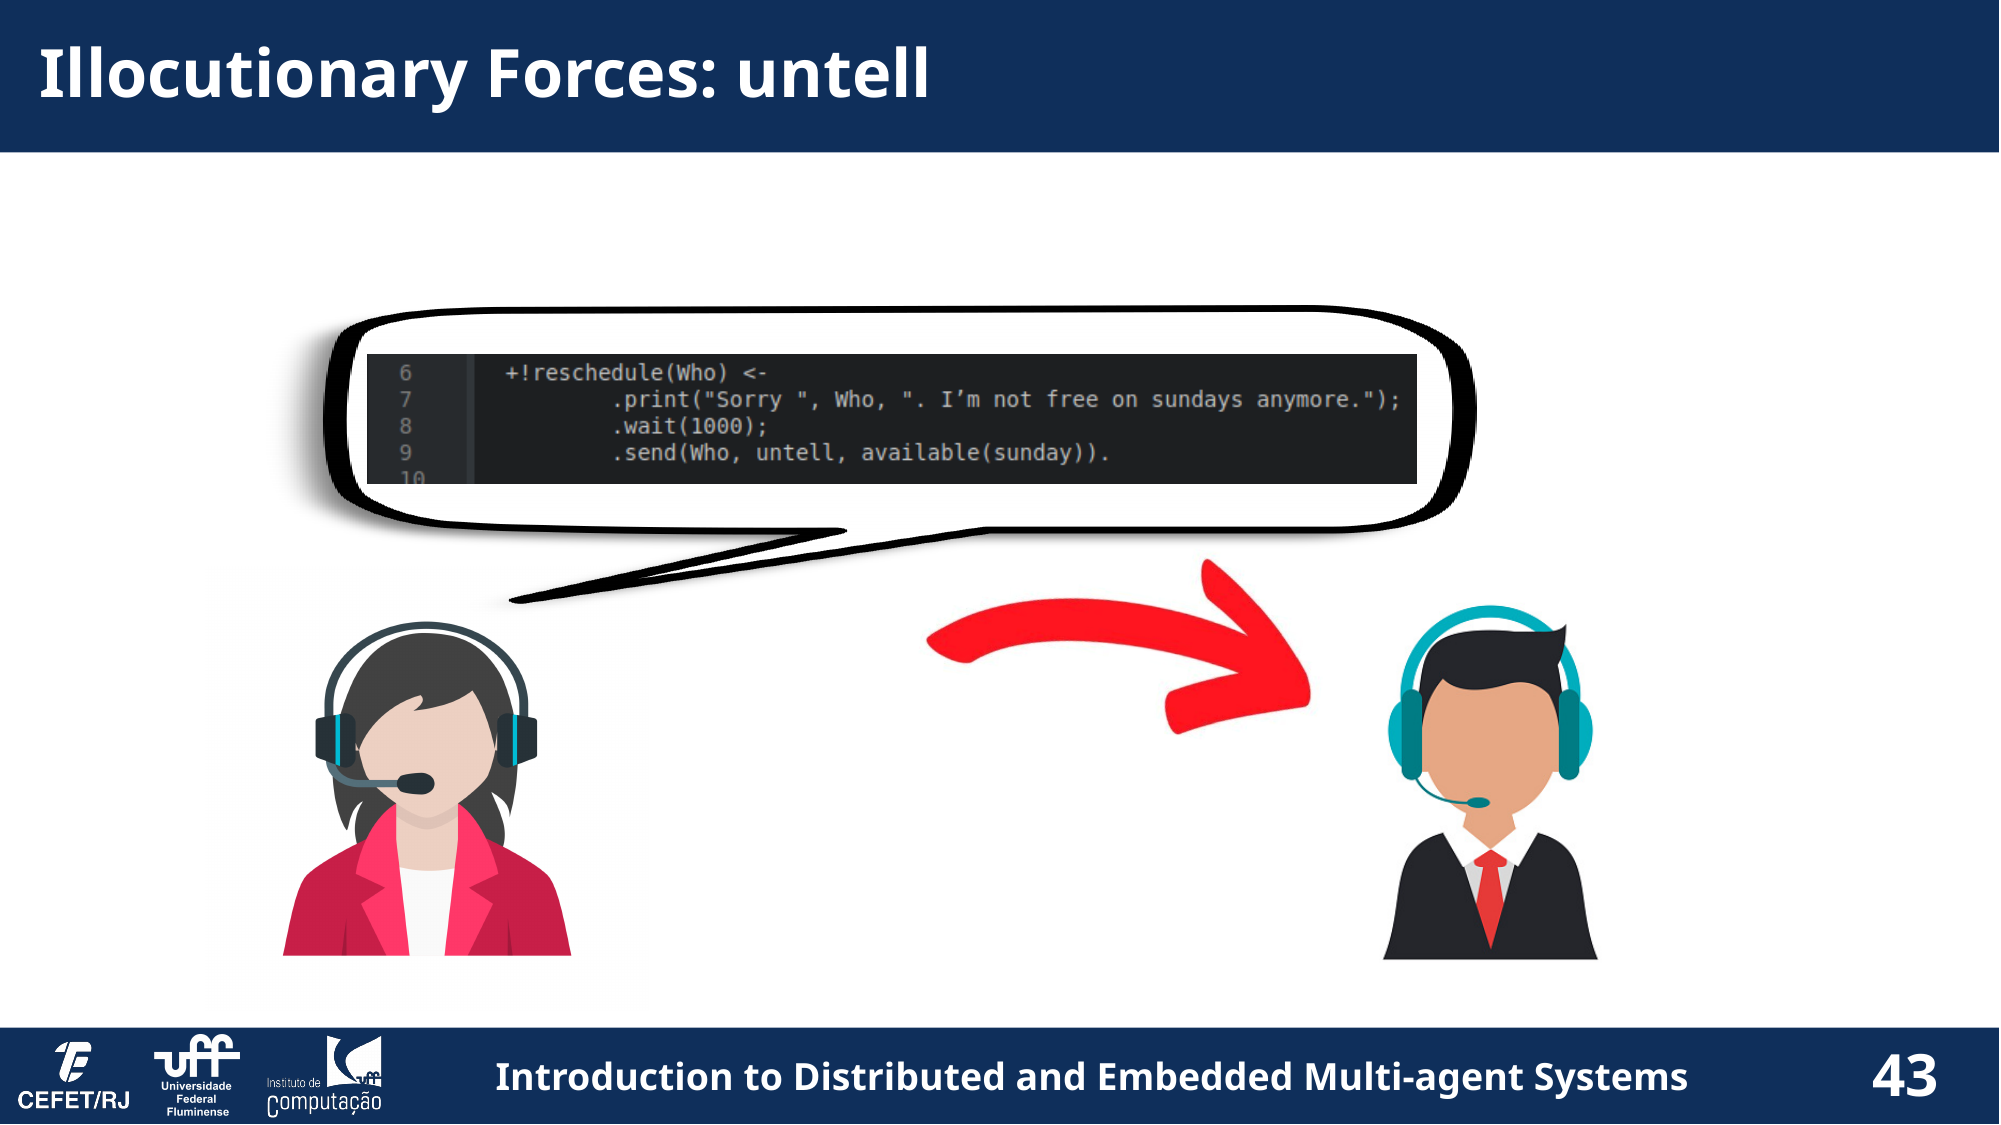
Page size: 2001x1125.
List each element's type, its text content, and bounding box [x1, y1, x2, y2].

text_box Illocutionary Forces: untell [25, 23, 1999, 119]
picture [153, 1033, 241, 1121]
picture [265, 1033, 383, 1118]
picture [18, 1021, 129, 1125]
picture [205, 305, 1713, 1011]
